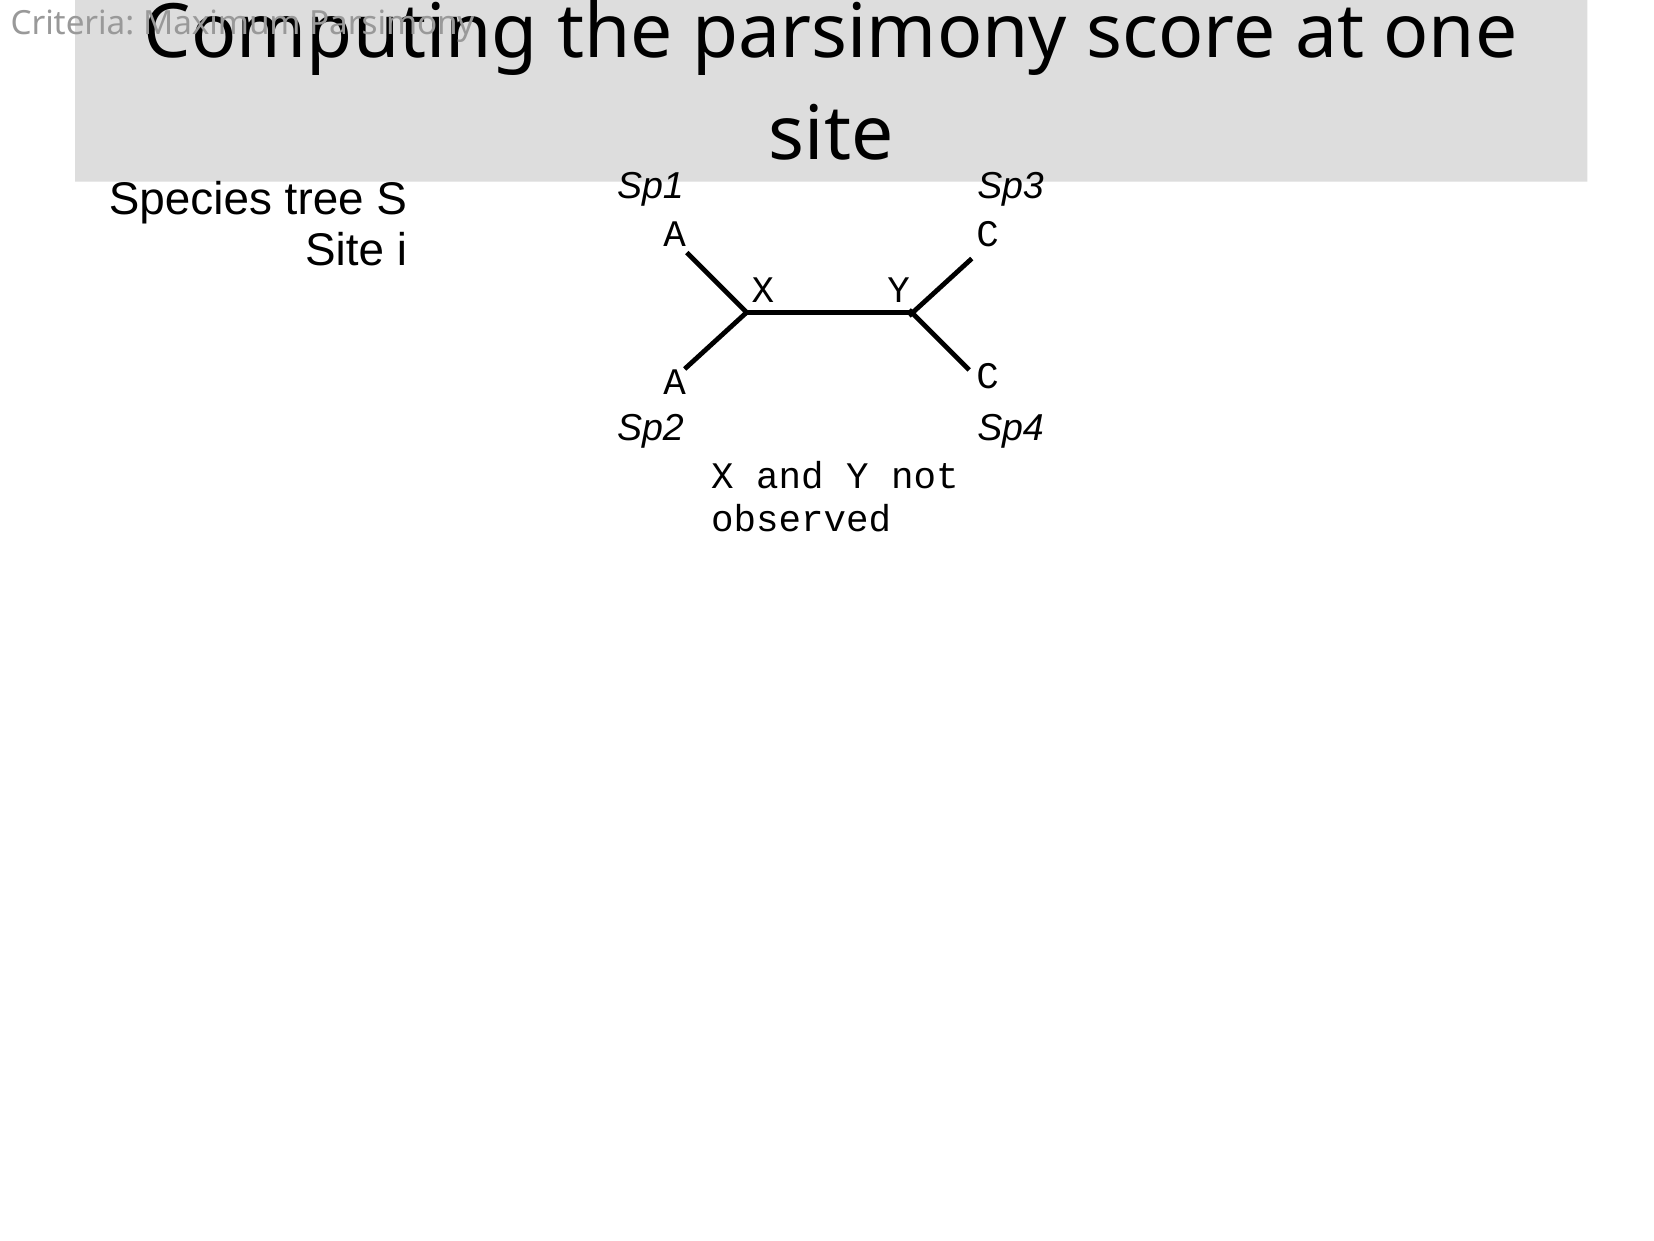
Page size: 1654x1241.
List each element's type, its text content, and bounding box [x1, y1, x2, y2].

text_box Sp3 [962, 157, 1068, 256]
text_box Species tree S Site i [0, 165, 422, 283]
text_box Sp2 [602, 358, 708, 456]
text_box Y [872, 263, 925, 317]
text_box Criteria: Maximum Parsimony [10, 0, 513, 73]
text_box X [736, 263, 790, 317]
title Computing the parsimony score at one site [75, 0, 1588, 182]
text_box A [648, 355, 739, 409]
text_box C [961, 208, 1052, 261]
text_box A [648, 208, 739, 261]
text_box C [961, 349, 1052, 403]
text_box X and Y not observed [696, 450, 1001, 577]
text_box Sp4 [962, 358, 1068, 456]
text_box Sp1 [602, 157, 708, 256]
